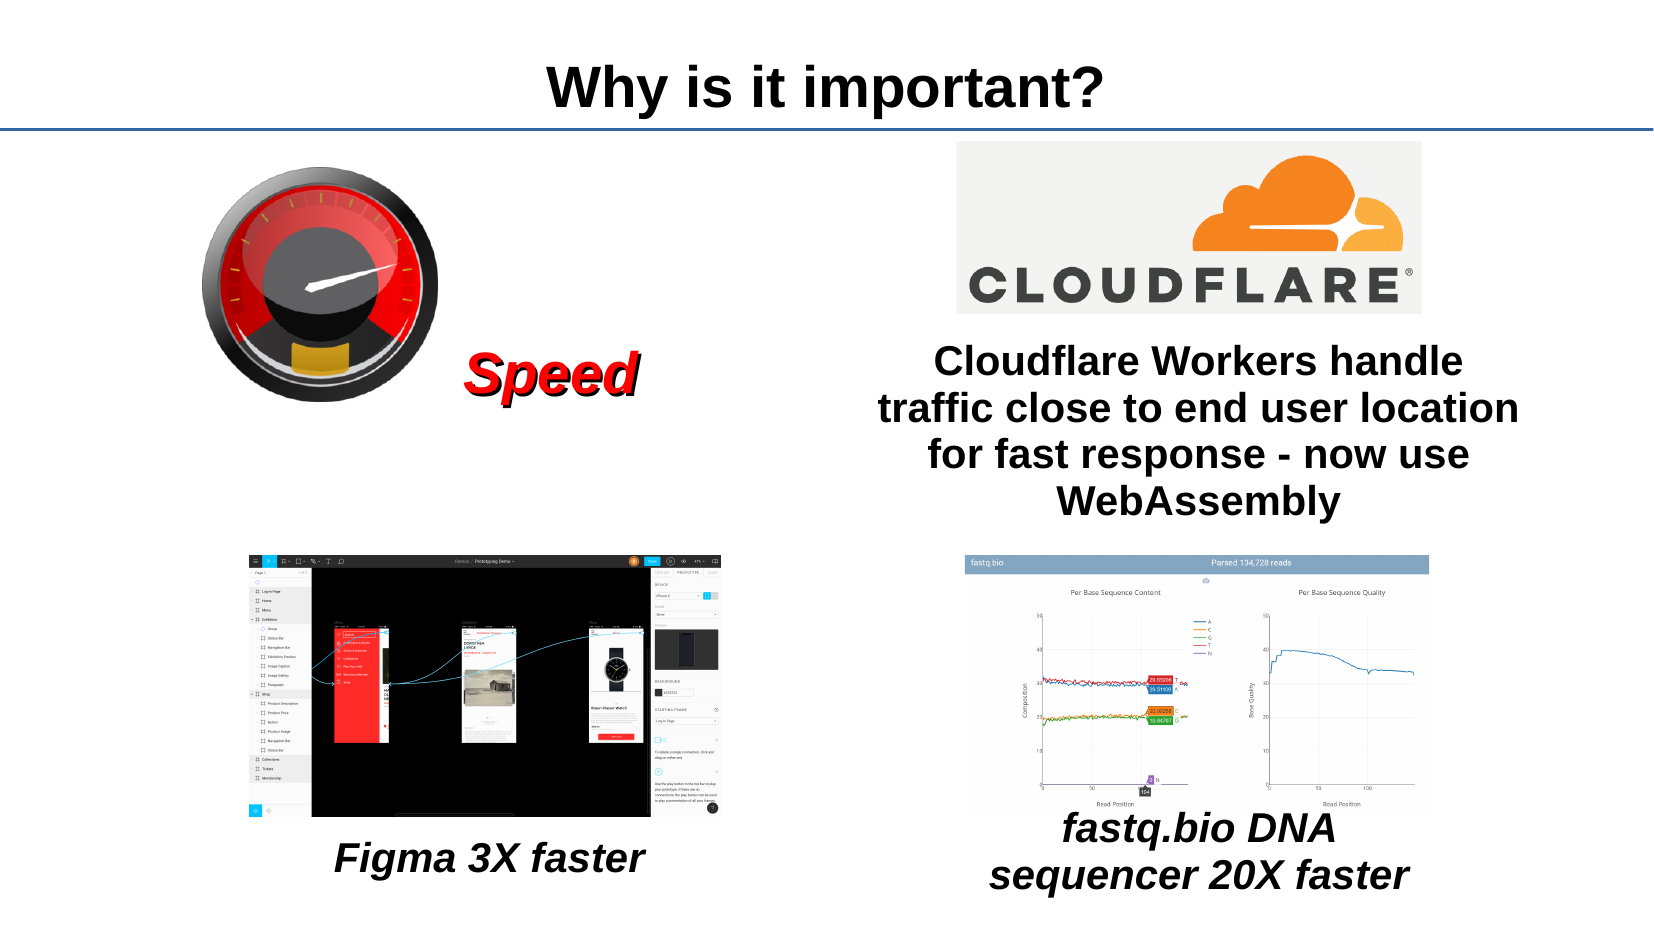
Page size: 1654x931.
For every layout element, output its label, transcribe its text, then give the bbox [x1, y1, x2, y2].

picture [956, 141, 1422, 314]
text_box fastq.bio DNA sequencer 20X faster [944, 797, 1453, 906]
text_box Speed [448, 333, 674, 414]
picture [249, 555, 721, 817]
text_box Cloudflare Workers handle traffic close to end user location for fast response - now use WebAssembly [862, 330, 1536, 532]
picture [202, 167, 438, 402]
picture [964, 555, 1430, 797]
text_box Why is it important? [466, 47, 1188, 128]
text_box Figma 3X faster [297, 827, 682, 889]
